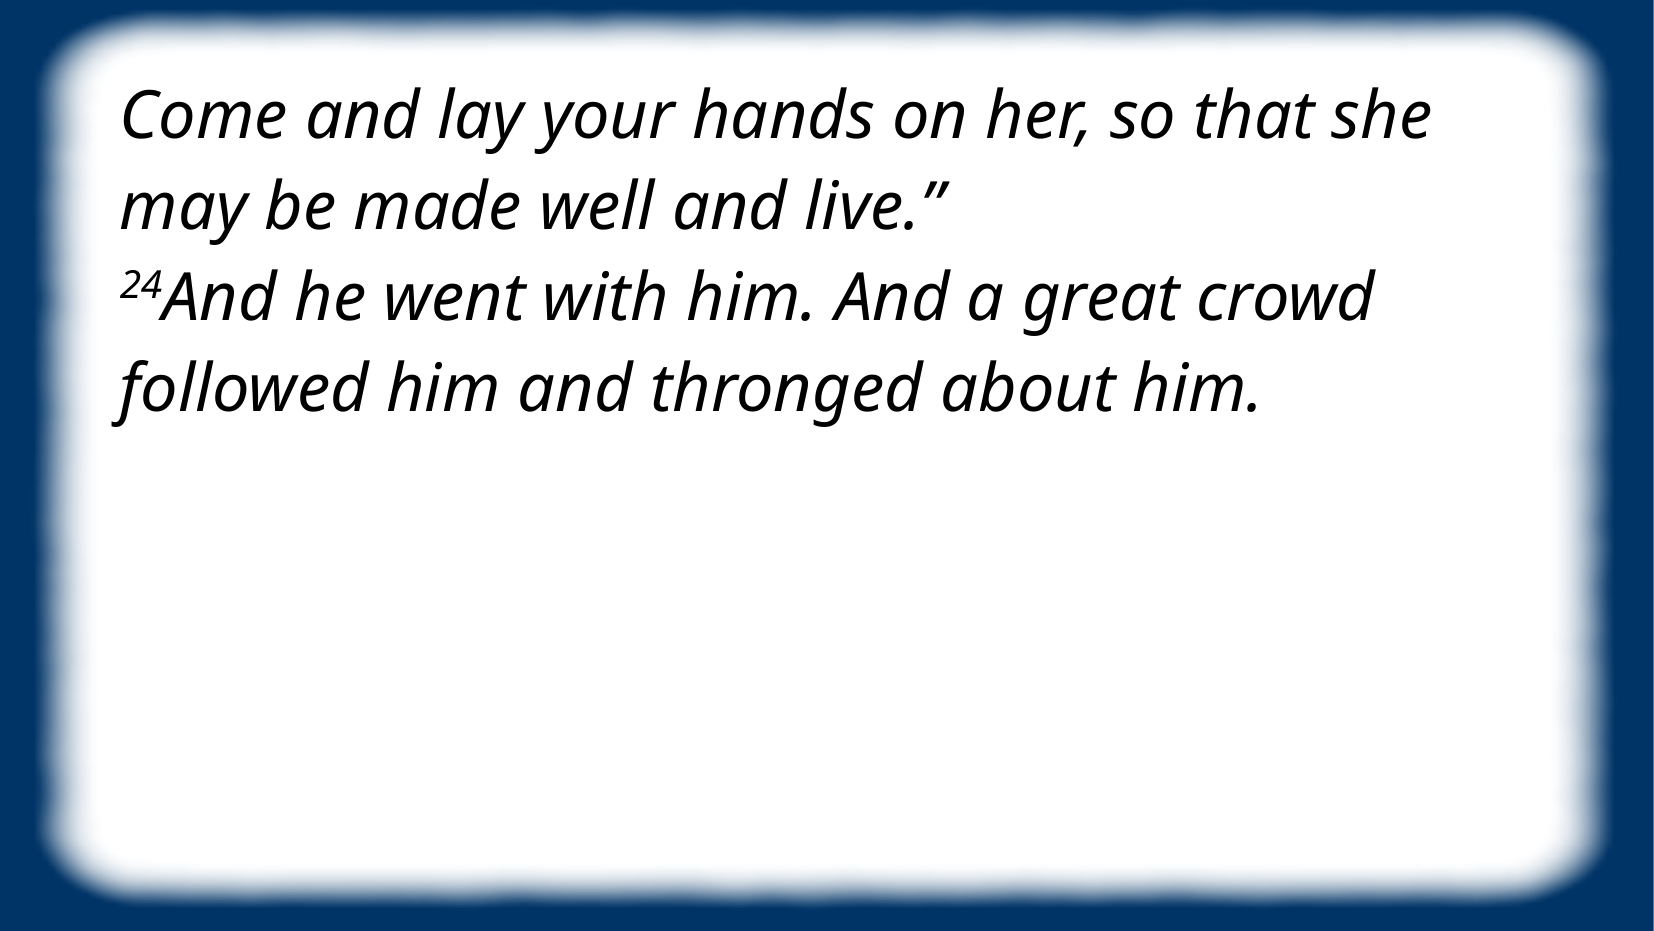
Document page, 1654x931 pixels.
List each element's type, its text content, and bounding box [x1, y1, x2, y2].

text_box Come and lay your hands on her, so that she may be made well and live.” 24And he went with him. And a great crowd followed him and thronged about him. [105, 60, 1561, 451]
picture [0, 0, 1654, 931]
